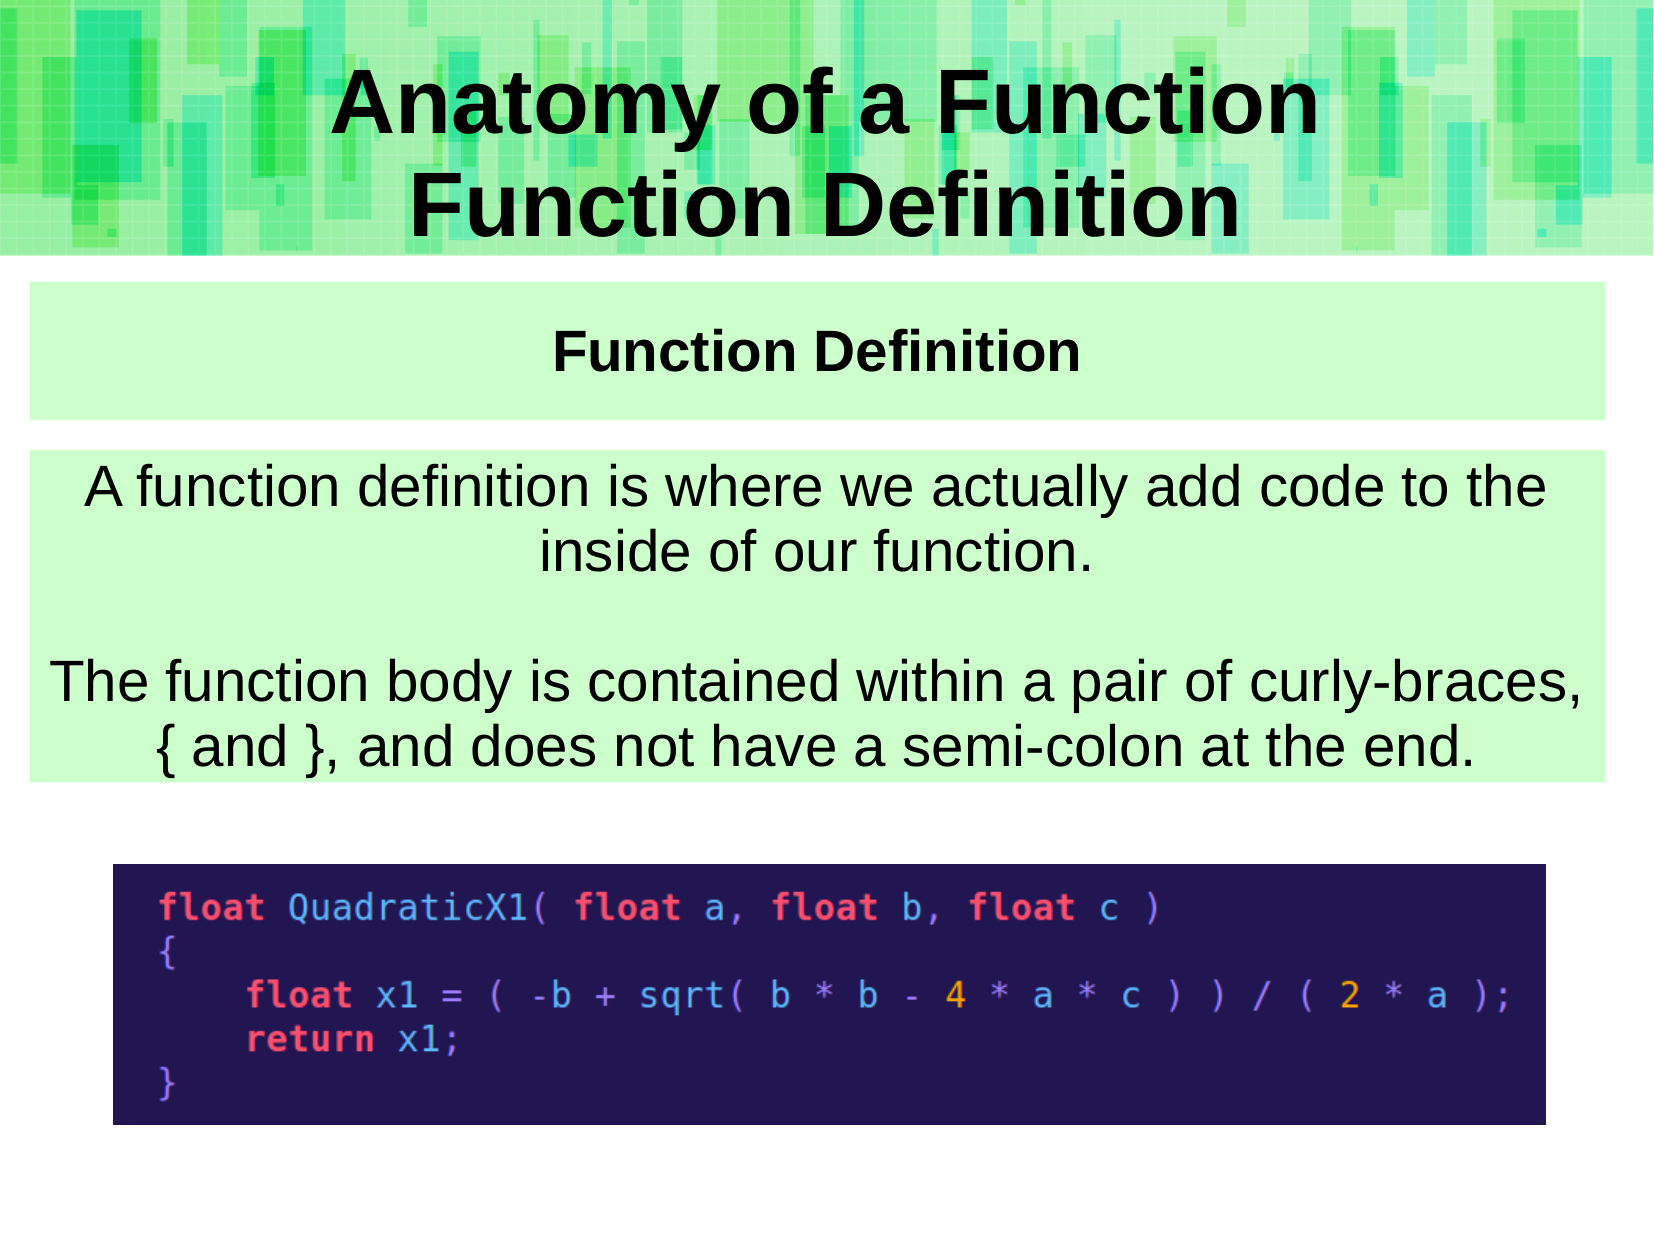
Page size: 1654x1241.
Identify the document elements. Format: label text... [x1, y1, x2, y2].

text_box A function definition is where we actually add code to the inside of our function. The function body is contained within a pair of curly-braces, { and }, and does not have a semi-colon at the end. [30, 450, 1606, 783]
picture [0, 0, 1654, 1241]
title Anatomy of a Function Function Definition [82, 49, 1571, 257]
text_box Function Definition [30, 281, 1606, 421]
